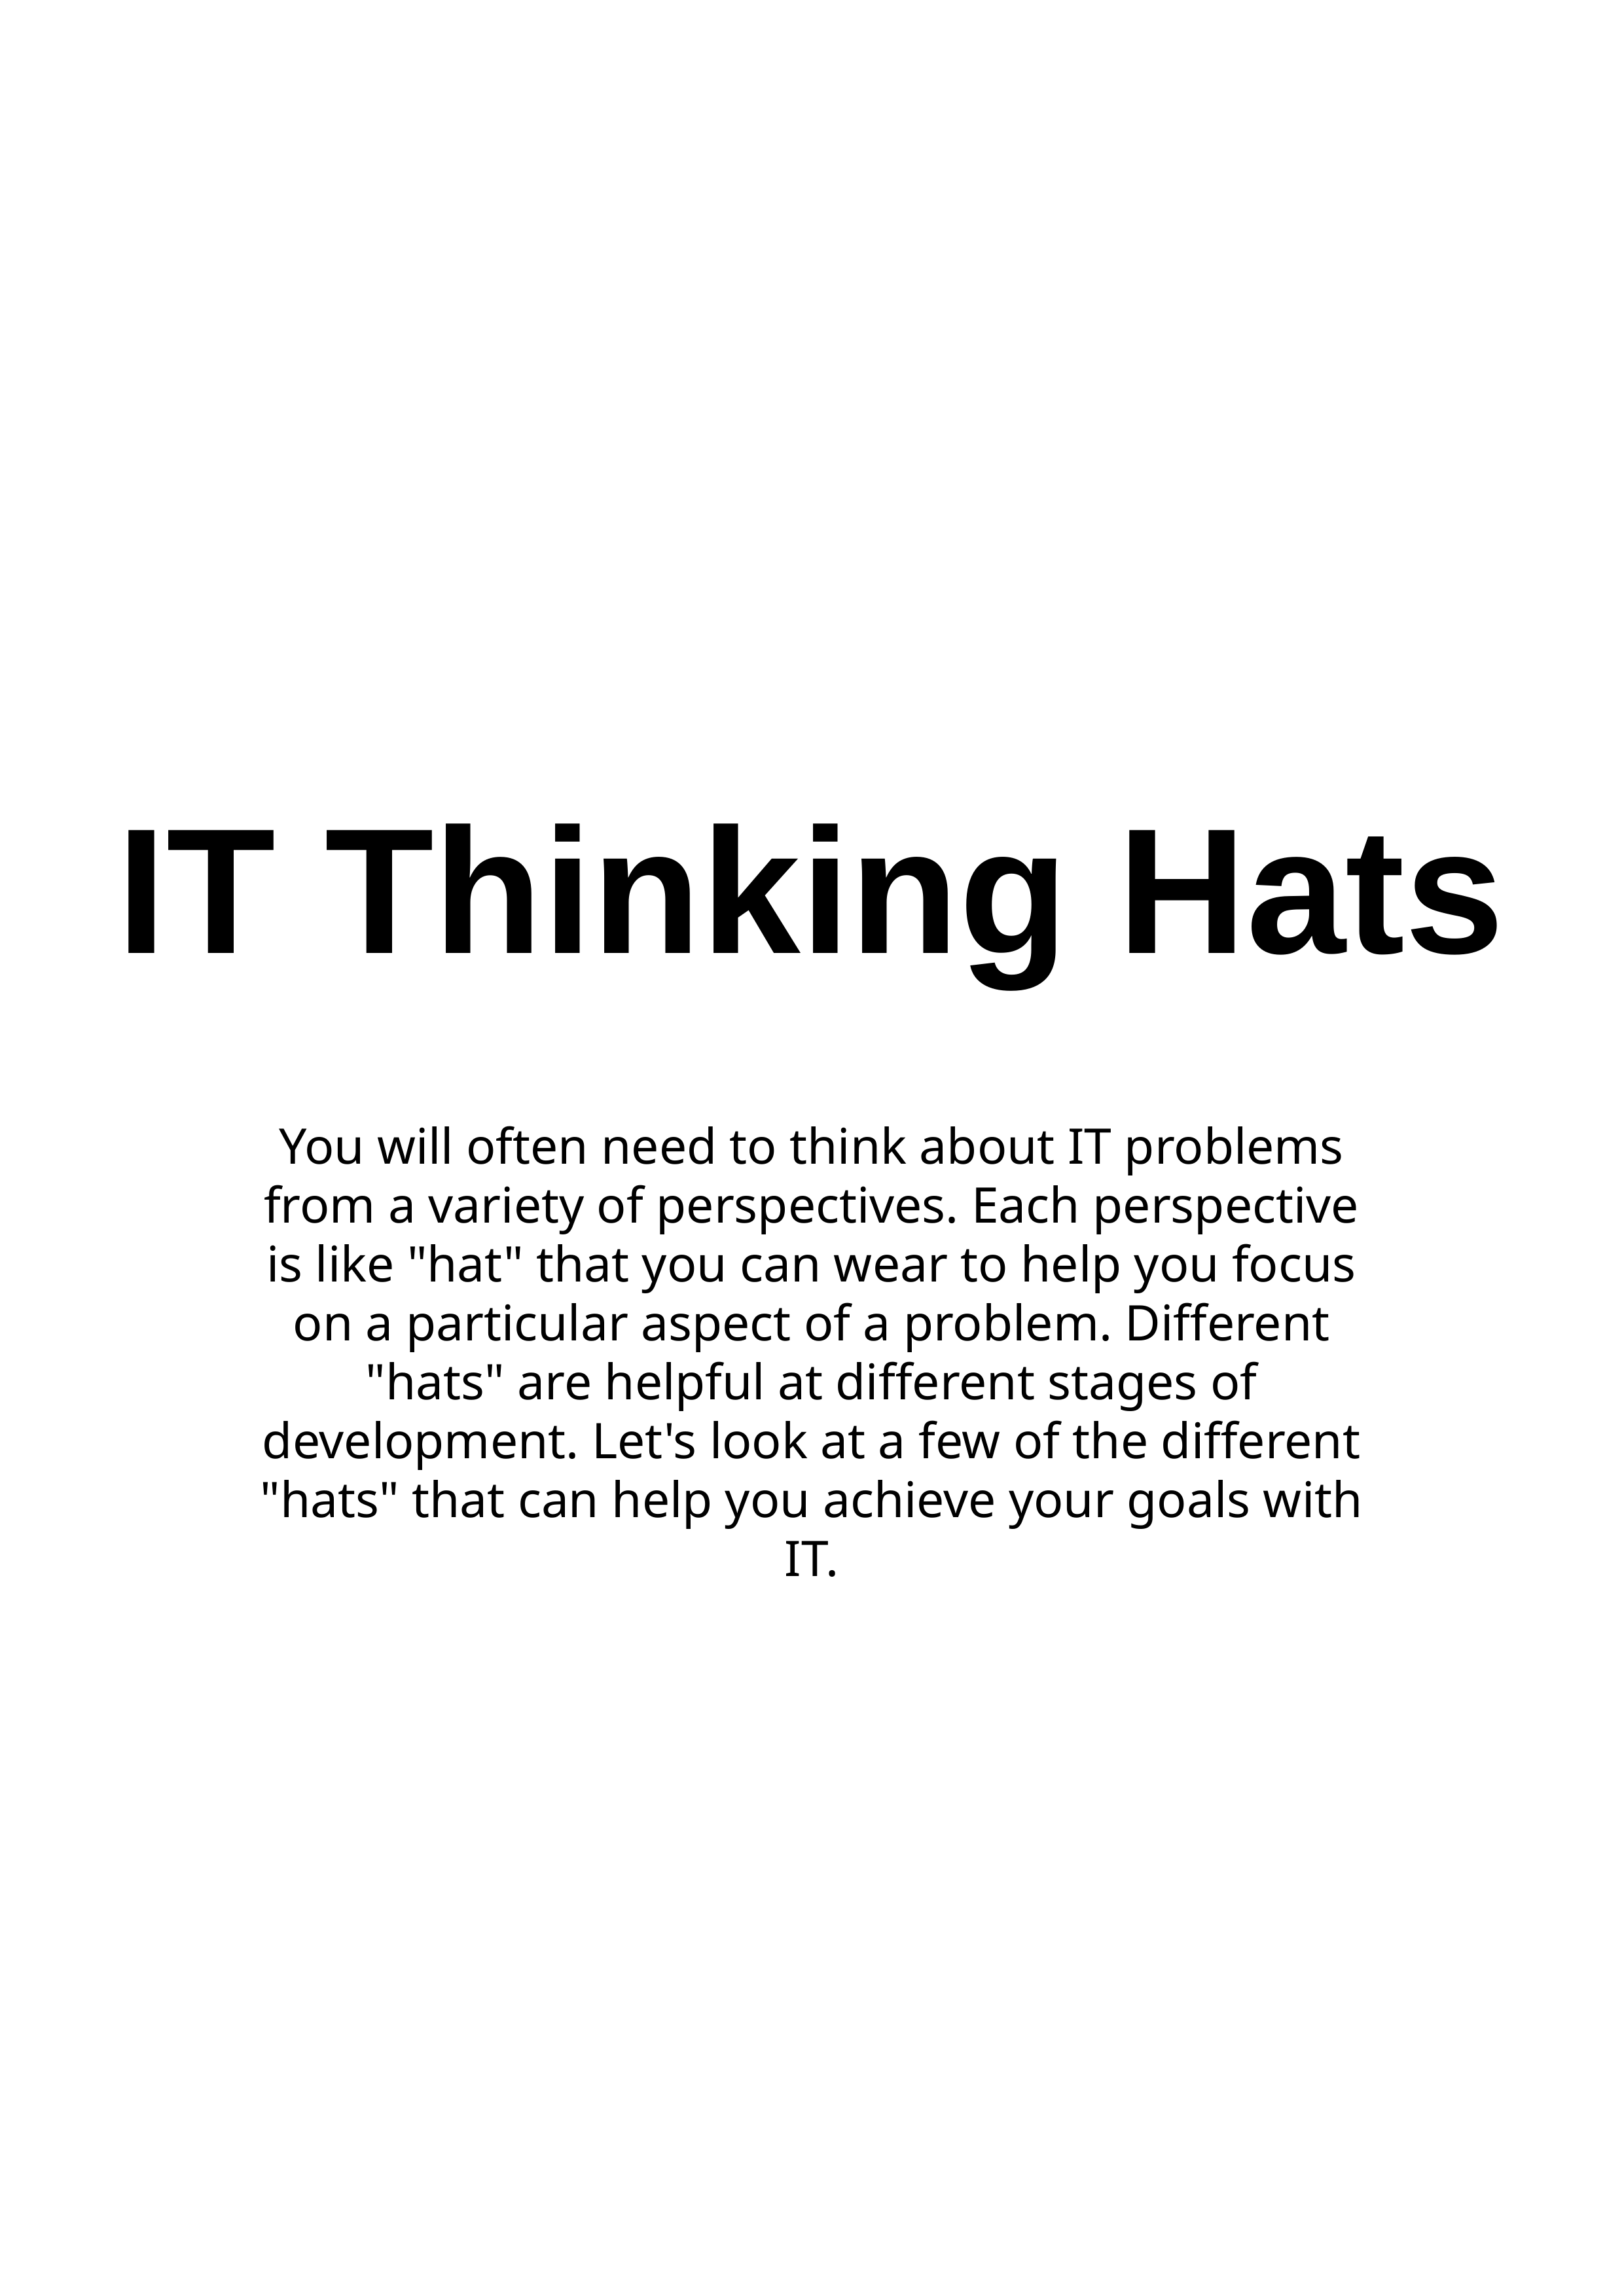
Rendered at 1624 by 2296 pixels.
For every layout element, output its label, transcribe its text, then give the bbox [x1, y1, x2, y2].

title IT Thinking Hats [55, 754, 1568, 1011]
text_box You will often need to think about IT problems from a variety of perspectives. Each perspective is like "hat" that you can wear to help you focus on a particular aspect of a problem. Different "hats" are helpful at different stages of development. Let's look at a few of the different "hats" that can help you achieve your goals with IT. [238, 1105, 1386, 1596]
